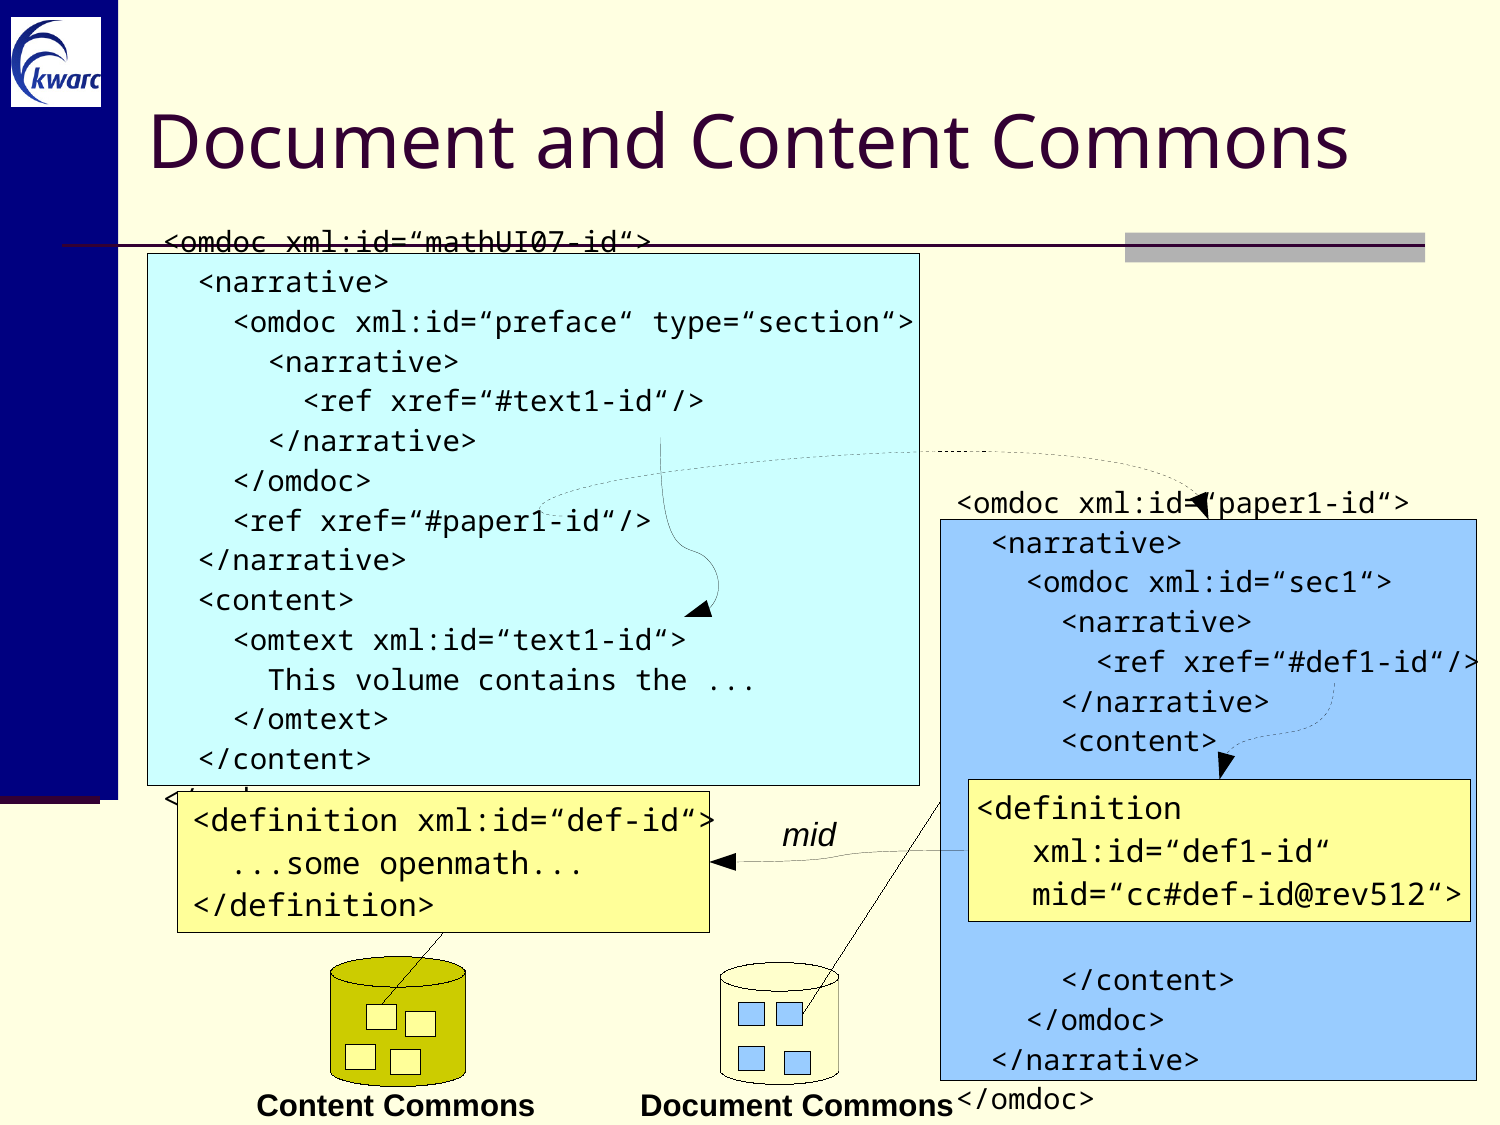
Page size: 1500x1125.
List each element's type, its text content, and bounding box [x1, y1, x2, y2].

text_box <omdoc xml:id=“paper1-id“> <narrative> <omdoc xml:id=“sec1“> <narrative> <ref xref=“#def1-id“/> </narrative> <content> </content> </omdoc> </narrative> </omdoc> [940, 519, 1477, 1081]
text_box [330, 956, 466, 1087]
text_box <definition xml:id=“def-id“> ...some openmath... </definition> [177, 791, 710, 933]
text_box Content Commons [241, 1080, 591, 1125]
text_box <definition xml:id=“def1-id“ mid=“cc#def-id@rev512“> [968, 779, 1471, 922]
text_box <omdoc xml:id=“mathUI07-id“> <narrative> <omdoc xml:id=“preface“ type=“section“> <narrative> <ref xref=“#text1-id“/> </narrative> </omdoc> <ref xref=“#paper1-id“/> </narrative> <content> <omtext xml:id=“text1-id“> This volume contains the ... </omtext> </content> </omdoc> [147, 253, 920, 786]
text_box mid [767, 809, 852, 861]
text_box [720, 962, 839, 1085]
title Document and Content Commons [147, 26, 1425, 253]
picture [11, 17, 101, 107]
text_box Document Commons [620, 1080, 975, 1125]
